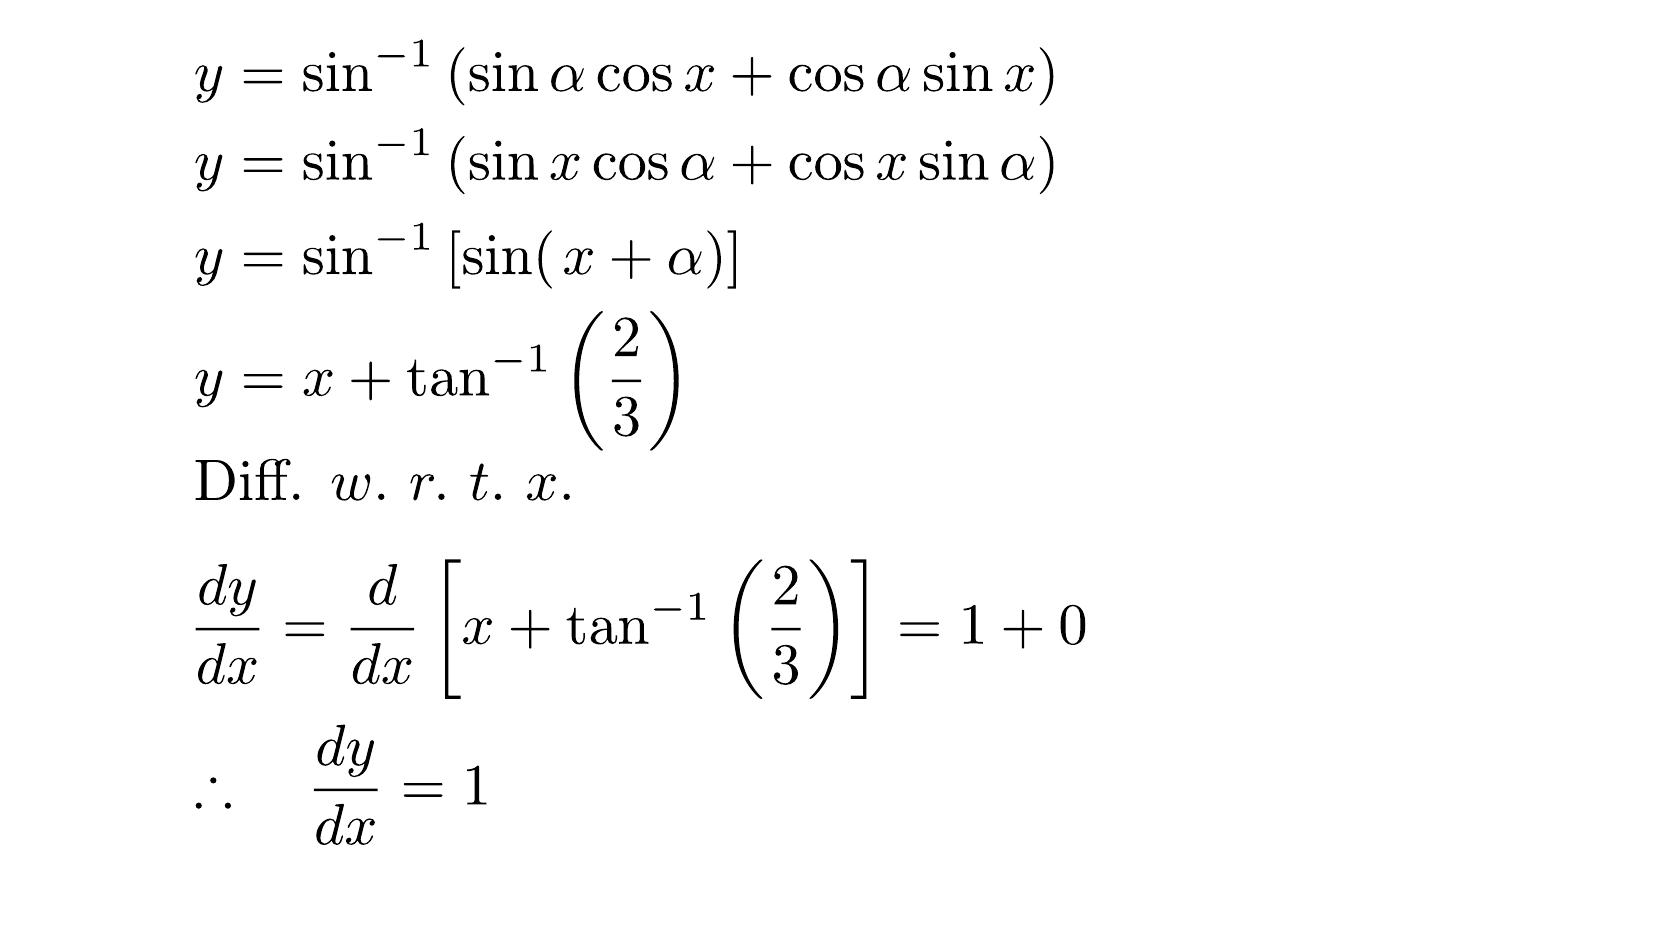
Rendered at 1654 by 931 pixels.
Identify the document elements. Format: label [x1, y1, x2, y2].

text_box [195, 724, 487, 846]
text_box [195, 127, 1054, 195]
text_box [195, 311, 679, 451]
text_box [195, 458, 570, 501]
text_box [195, 39, 1054, 106]
title [47, 37, 1607, 898]
text_box [195, 222, 736, 289]
text_box [195, 559, 1086, 699]
